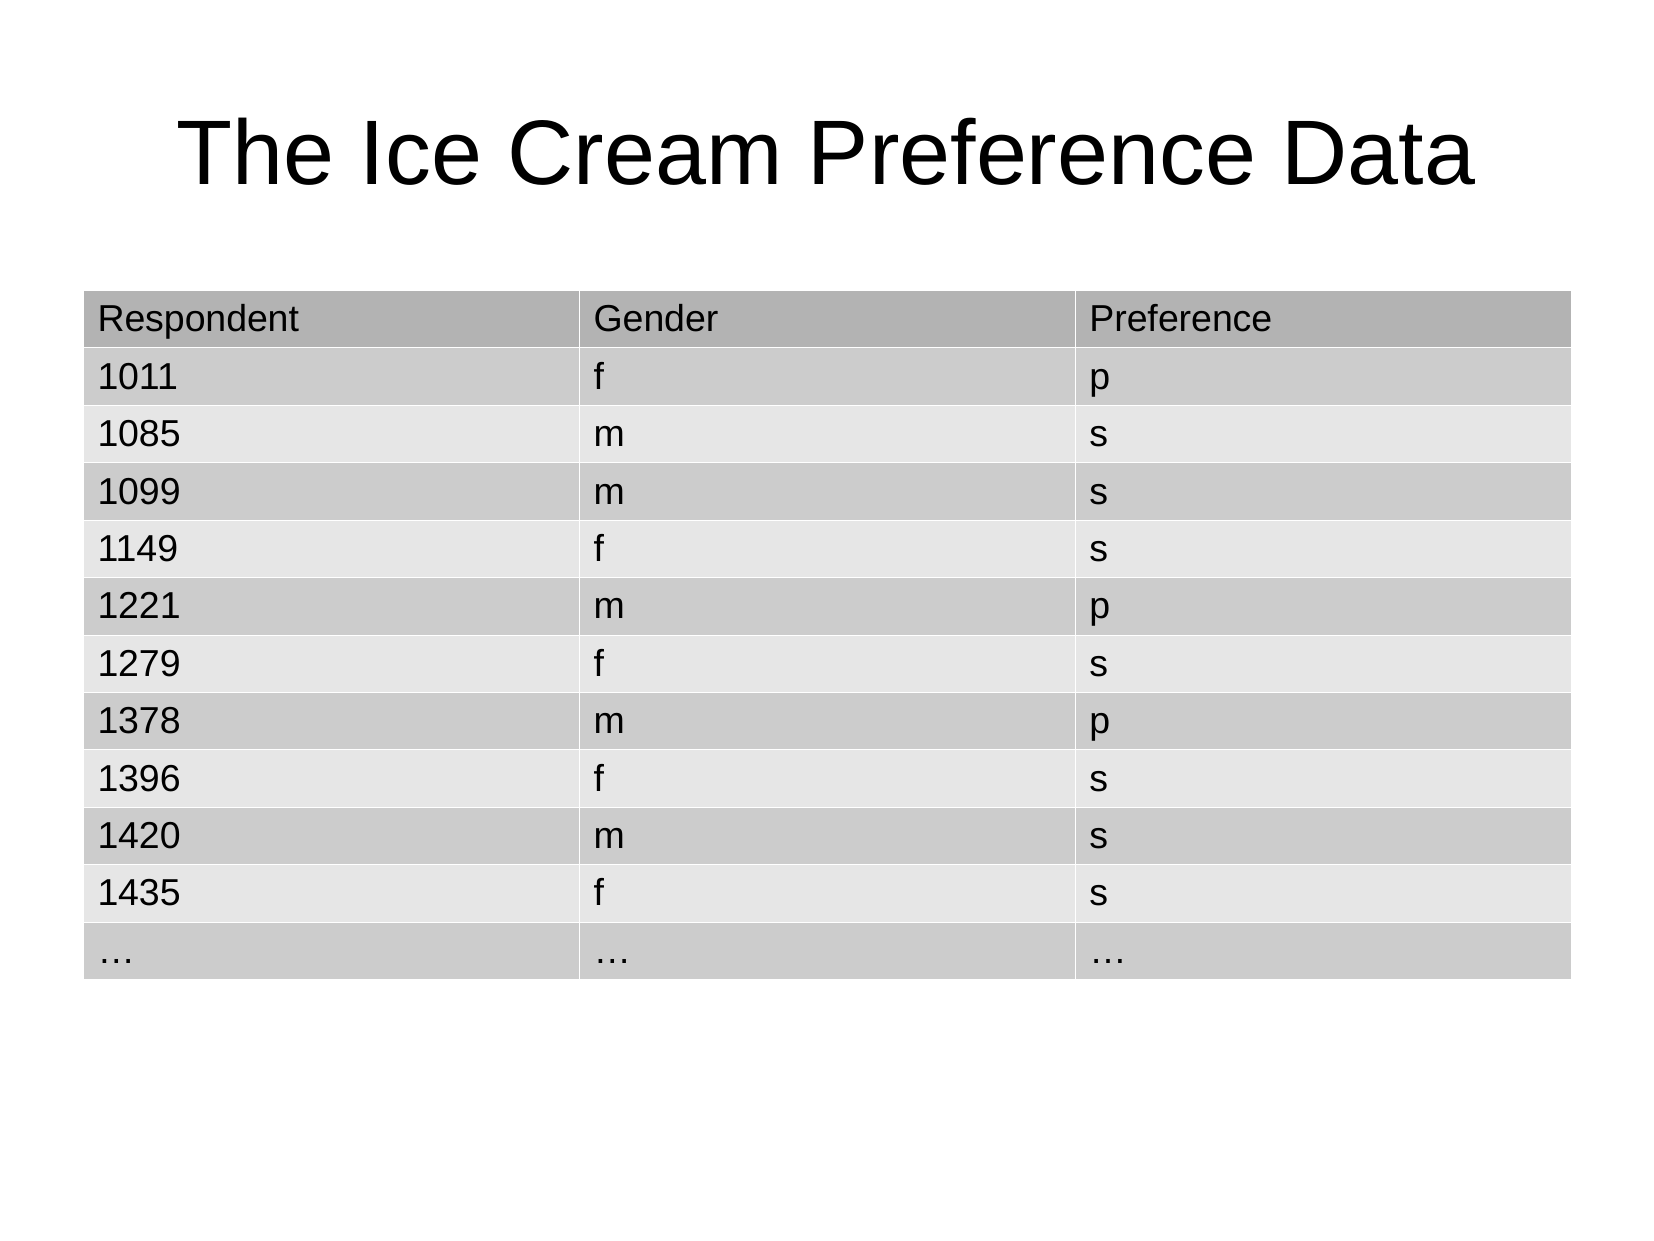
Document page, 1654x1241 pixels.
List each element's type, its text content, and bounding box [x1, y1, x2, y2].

table_cell 1085 [84, 406, 579, 462]
table_cell m [580, 578, 1075, 635]
title The Ice Cream Preference Data [82, 49, 1571, 257]
table_cell m [580, 808, 1075, 864]
table_cell 1011 [84, 348, 579, 405]
table_cell f [580, 348, 1075, 405]
table_header Preference [1076, 291, 1571, 347]
table_cell … [84, 923, 579, 979]
table_cell f [580, 865, 1075, 922]
table_cell s [1076, 750, 1571, 807]
table_cell 1420 [84, 808, 579, 864]
table_header Gender [580, 291, 1075, 347]
table_cell s [1076, 808, 1571, 864]
table_cell s [1076, 636, 1571, 692]
table_cell 1221 [84, 578, 579, 635]
table_cell f [580, 636, 1075, 692]
table_cell p [1076, 578, 1571, 635]
table_cell p [1076, 348, 1571, 405]
table_cell 1099 [84, 463, 579, 520]
table_cell p [1076, 693, 1571, 749]
table_cell s [1076, 865, 1571, 922]
table_cell … [1076, 923, 1571, 979]
table_cell f [580, 750, 1075, 807]
table_cell f [580, 521, 1075, 577]
table_header Respondent [84, 291, 579, 347]
table_cell 1279 [84, 636, 579, 692]
table_cell 1435 [84, 865, 579, 922]
table_cell s [1076, 521, 1571, 577]
table_cell 1378 [84, 693, 579, 749]
table_cell m [580, 463, 1075, 520]
table_cell m [580, 406, 1075, 462]
table_cell s [1076, 463, 1571, 520]
table_cell 1149 [84, 521, 579, 577]
table_cell 1396 [84, 750, 579, 807]
table_cell s [1076, 406, 1571, 462]
table_cell … [580, 923, 1075, 979]
table_cell m [580, 693, 1075, 749]
